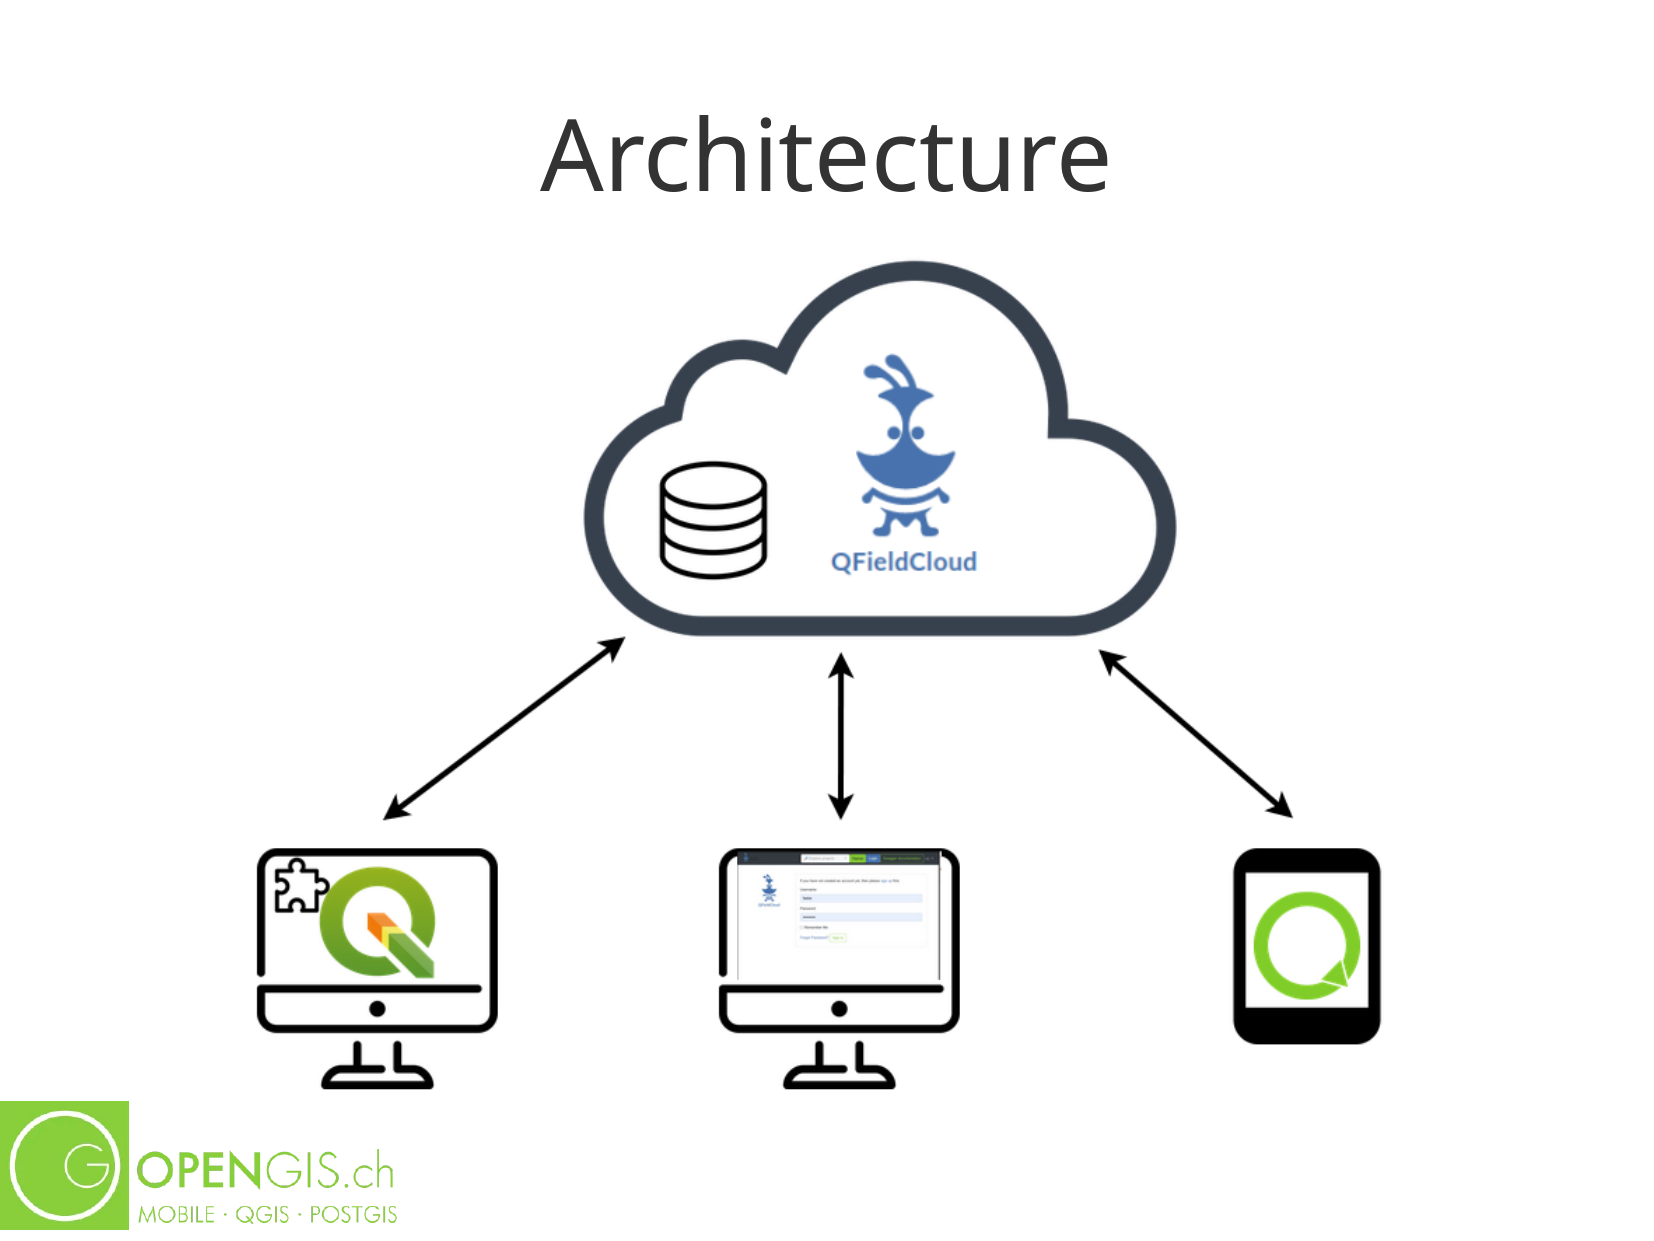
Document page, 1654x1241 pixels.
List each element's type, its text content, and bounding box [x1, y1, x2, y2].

picture [0, 239, 1408, 1230]
title Architecture [82, 49, 1571, 257]
